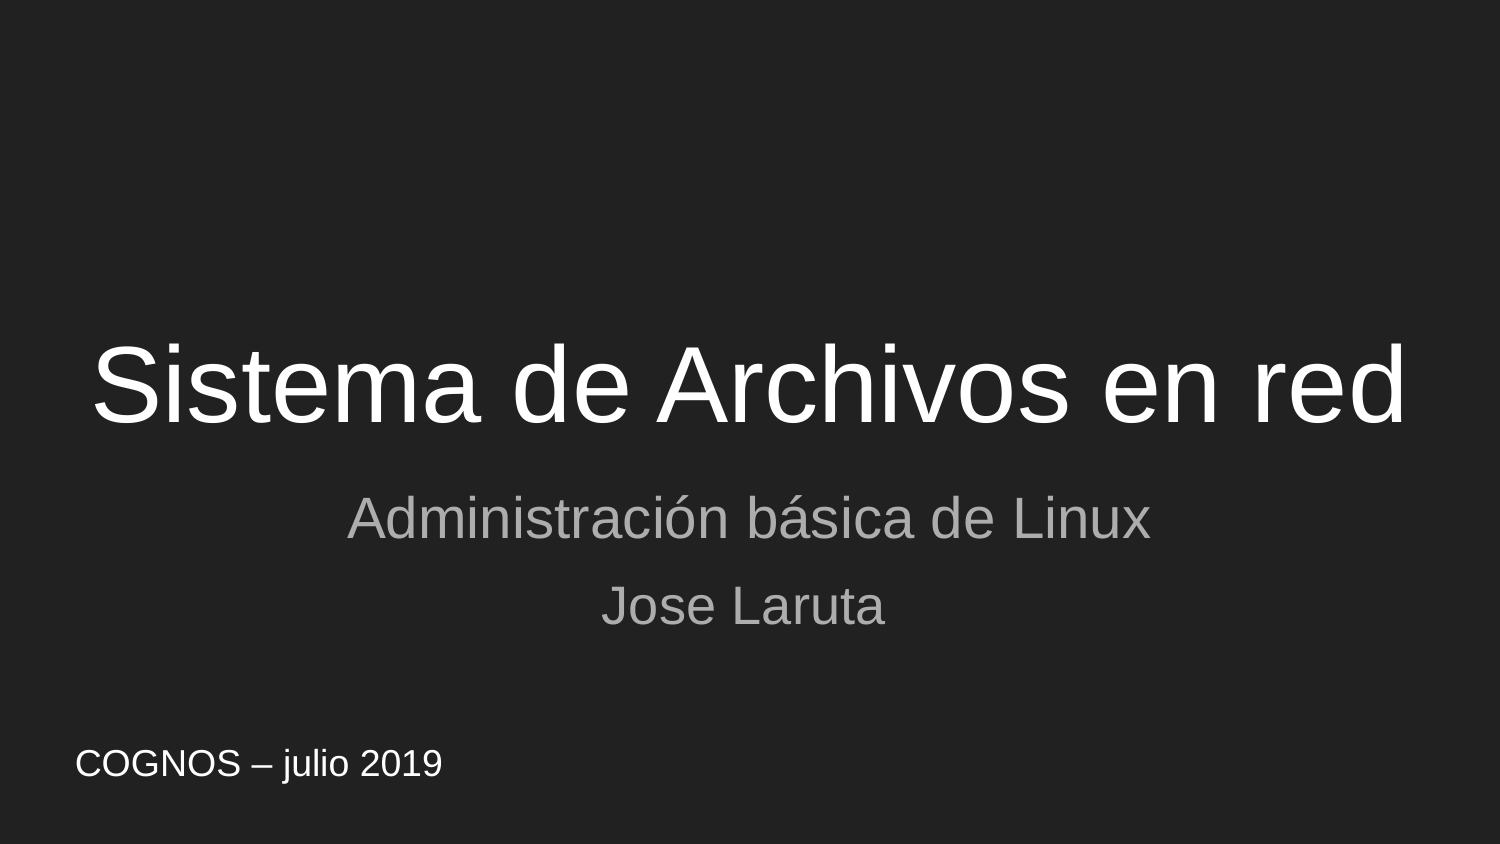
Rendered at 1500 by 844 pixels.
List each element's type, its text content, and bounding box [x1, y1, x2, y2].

text_box COGNOS – julio 2019 [60, 735, 1441, 792]
title Sistema de Archivos en red [51, 122, 1449, 459]
subtitle Administración básica de Linux [51, 464, 1449, 595]
text_box Jose Laruta [45, 555, 1443, 685]
